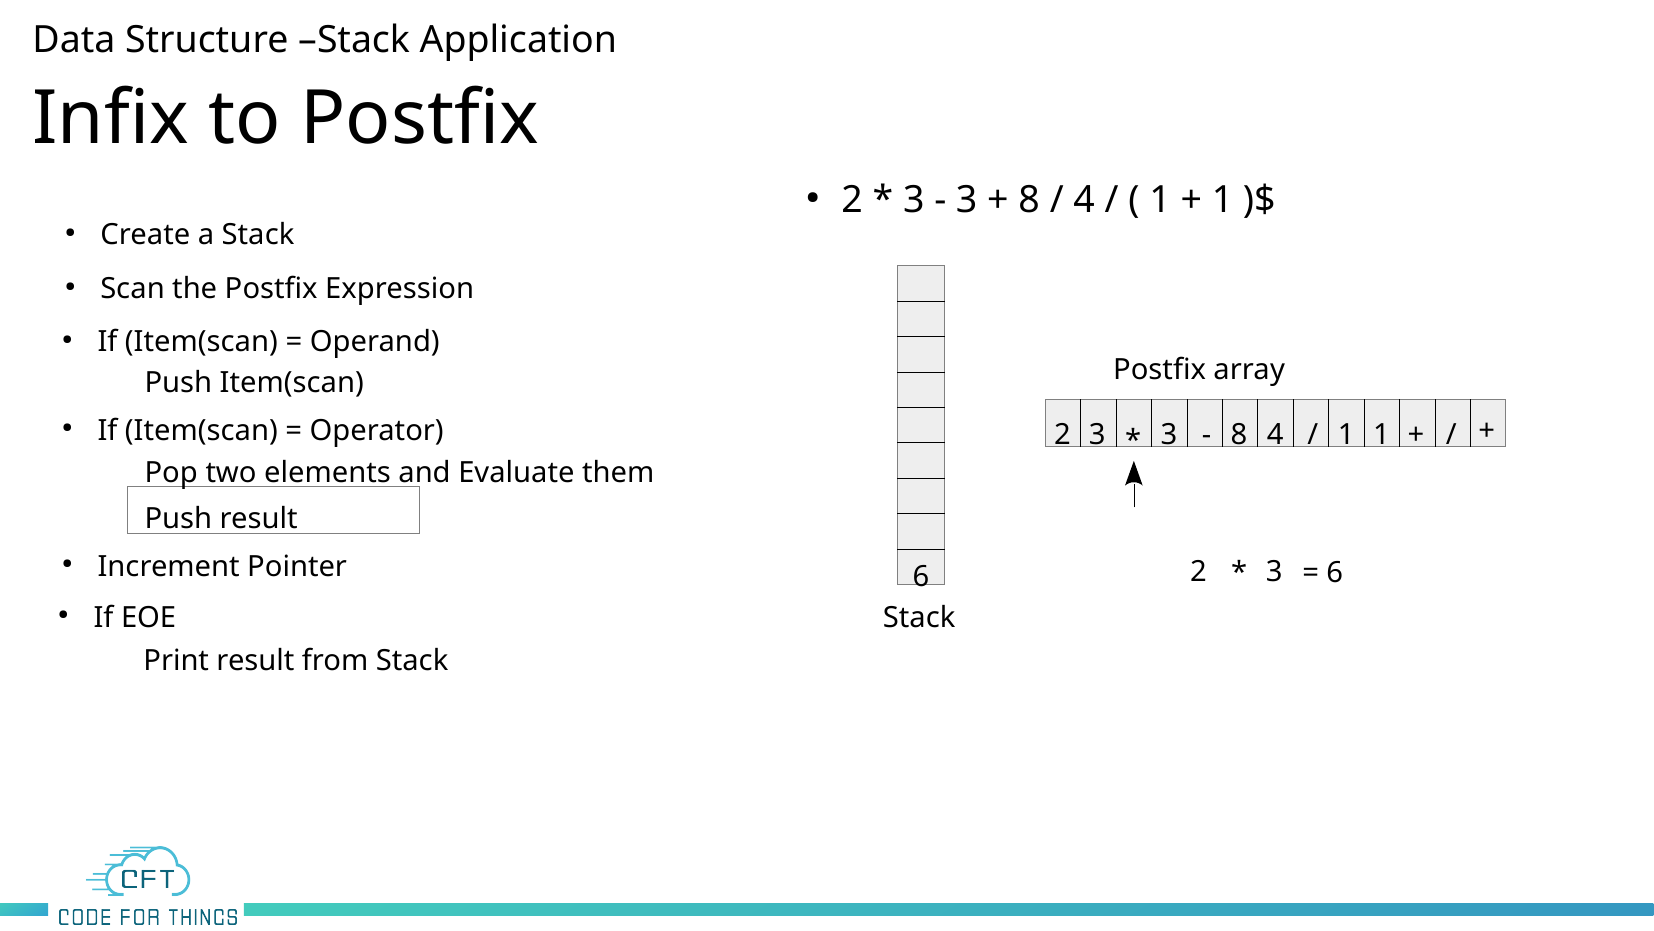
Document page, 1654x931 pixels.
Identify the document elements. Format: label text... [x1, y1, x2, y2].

text_box 3 [1261, 543, 1287, 593]
text_box Stack [868, 588, 979, 638]
text_box [897, 337, 945, 372]
text_box [1223, 399, 1257, 405]
text_box [897, 514, 945, 547]
text_box [1365, 399, 1399, 405]
text_box Scan the Postfix Expression [50, 259, 537, 319]
text_box If (Item(scan) = Operand) [47, 312, 491, 373]
text_box [1294, 399, 1328, 405]
text_box [897, 408, 945, 442]
picture [59, 846, 237, 925]
text_box Create a Stack [50, 206, 355, 266]
text_box [1400, 399, 1435, 405]
text_box [1152, 399, 1187, 405]
text_box 8 [1236, 405, 1252, 455]
text_box Increment Pointer [47, 537, 621, 597]
text_box [897, 479, 945, 513]
text_box [1329, 399, 1364, 405]
text_box = 6 [1287, 543, 1382, 593]
text_box [897, 443, 945, 478]
text_box [1117, 399, 1151, 411]
text_box 1 [1341, 405, 1372, 455]
text_box [897, 265, 945, 301]
text_box / [1292, 405, 1341, 455]
text_box Pop two elements and Evaluate them [94, 443, 709, 502]
text_box If EOE [43, 588, 375, 638]
text_box + [1463, 401, 1518, 451]
title Data Structure –Stack Application Infix to Postfix [32, 12, 1536, 166]
text_box [1258, 399, 1293, 405]
text_box 1 [1372, 405, 1407, 455]
text_box 3 [1145, 405, 1187, 455]
text_box 3 [1074, 405, 1123, 455]
text_box 2 [1039, 405, 1074, 455]
text_box [1045, 399, 1080, 405]
text_box + [1407, 405, 1431, 455]
text_box / [1431, 405, 1471, 455]
text_box 2 [1175, 543, 1216, 593]
text_box Postfix array [1098, 340, 1312, 390]
text_box Print result from Stack [93, 631, 615, 691]
text_box [1188, 399, 1222, 405]
text_box 2 * 3 - 3 + 8 / 4 / ( 1 + 1 )$ [791, 165, 1377, 225]
text_box 4 [1252, 405, 1292, 455]
text_box If (Item(scan) = Operator) [47, 401, 496, 461]
text_box Push Item(scan) [94, 373, 426, 401]
text_box 6 [897, 547, 946, 597]
text_box [1081, 399, 1116, 405]
text_box * [1110, 411, 1159, 461]
text_box - [1187, 405, 1236, 455]
text_box [897, 373, 945, 407]
text_box * [1216, 543, 1261, 593]
text_box Push result [94, 490, 426, 550]
text_box [1436, 399, 1470, 405]
text_box [897, 302, 945, 336]
